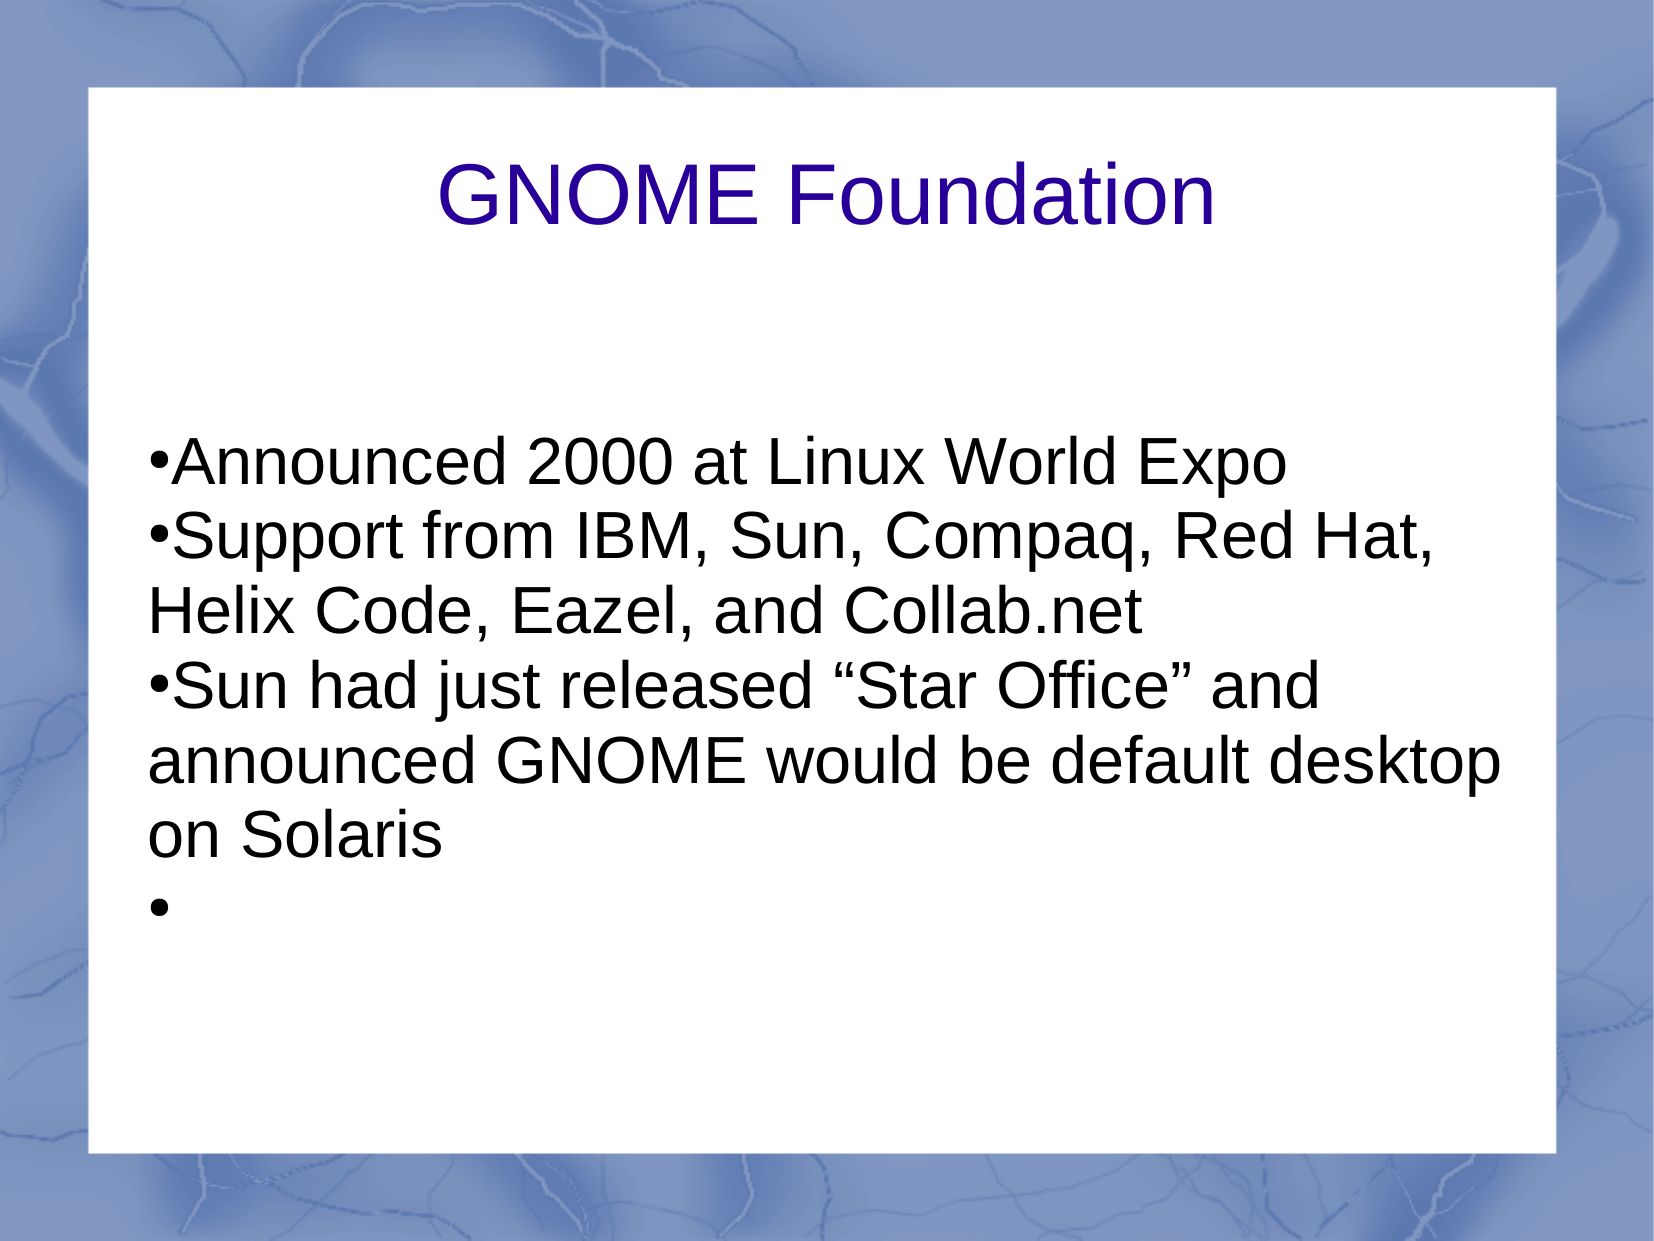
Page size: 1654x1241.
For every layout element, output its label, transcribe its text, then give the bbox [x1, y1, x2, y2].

subtitle Announced 2000 at Linux World Expo Support from IBM, Sun, Compaq, Red Hat, Helix Code, Eazel, and Collab.net Sun had just released “Star Office” and announced GNOME would be default desktop on Solaris [147, 325, 1506, 1045]
picture [0, 0, 1654, 1241]
title GNOME Foundation [118, 90, 1536, 298]
